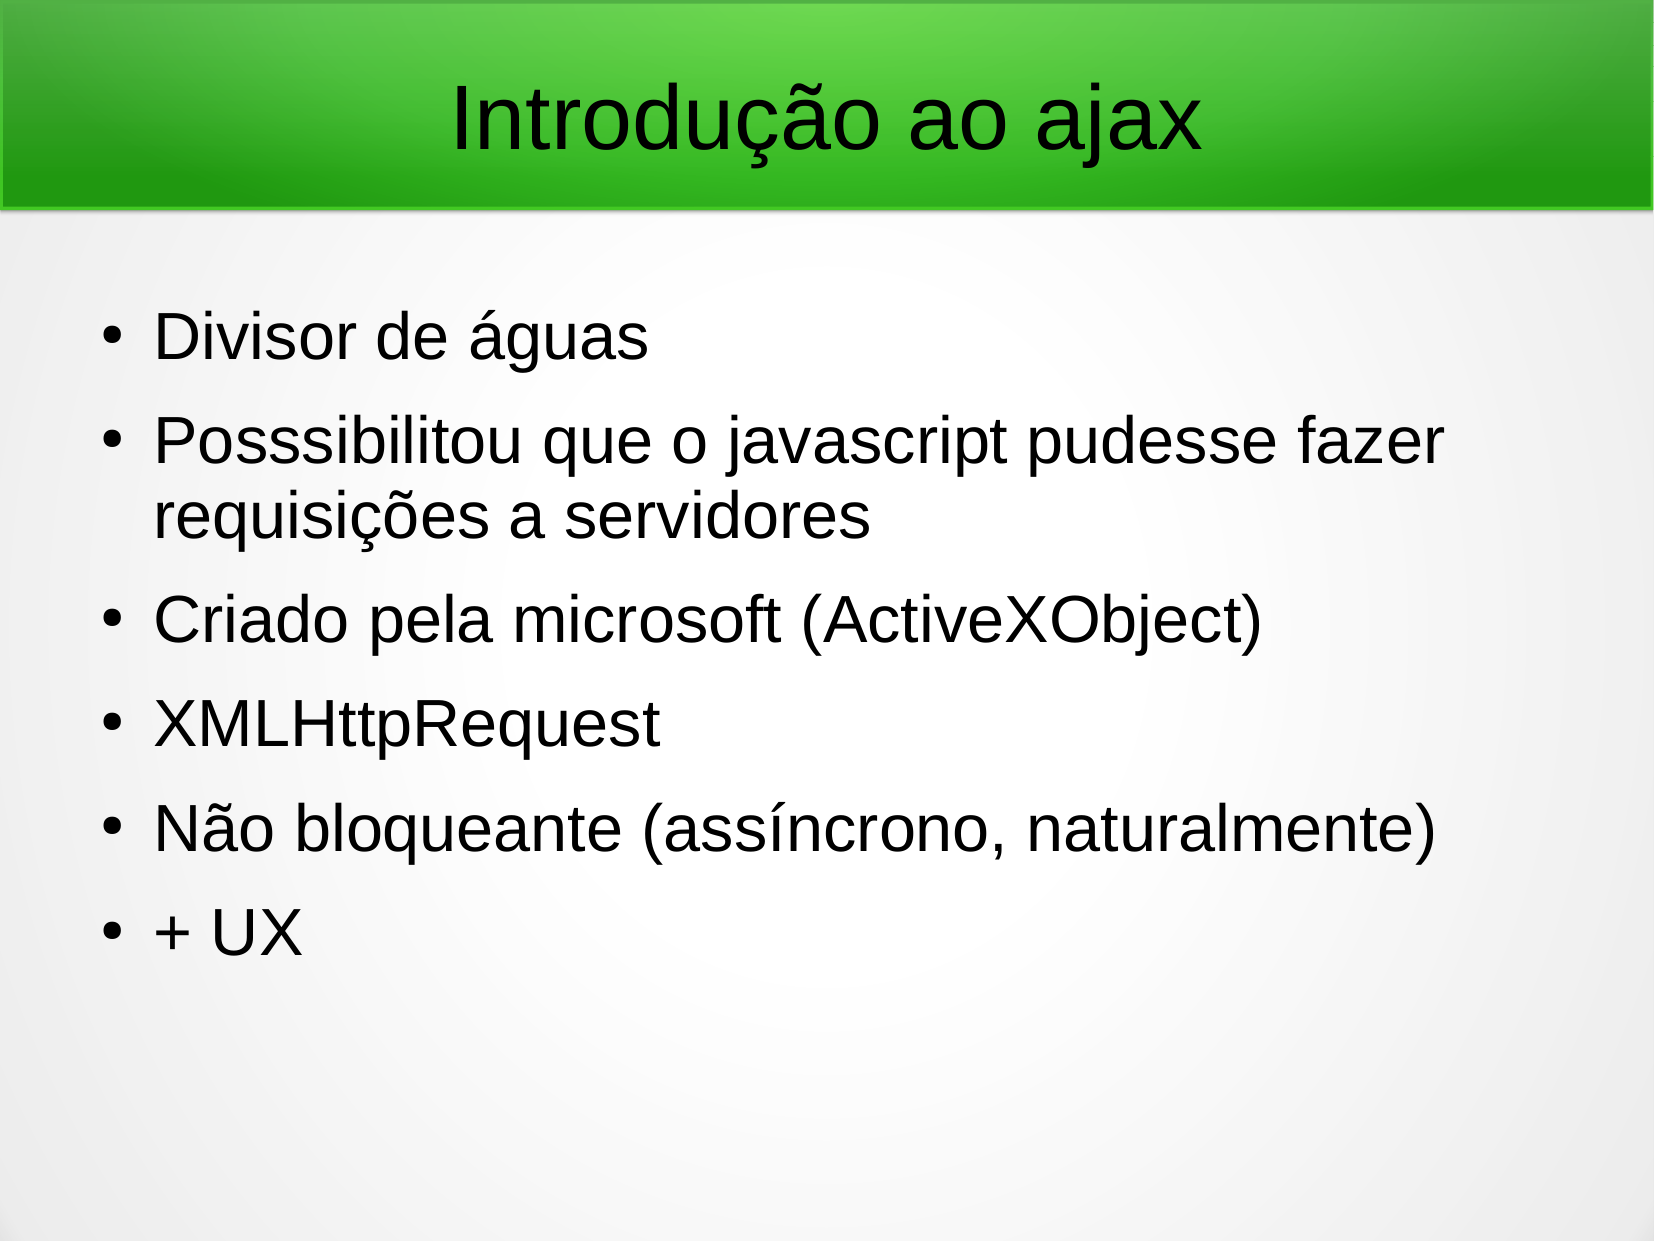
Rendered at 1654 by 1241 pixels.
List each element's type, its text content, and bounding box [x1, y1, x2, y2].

list Divisor de águas Posssibilitou que o javascript pudesse fazer requisições a servidores Criado pela microsoft (ActiveXObject) XMLHttpRequest Não bloqueante (assíncrono, naturalmente) + UX [82, 299, 1571, 1019]
title Introdução ao ajax [82, 47, 1571, 189]
